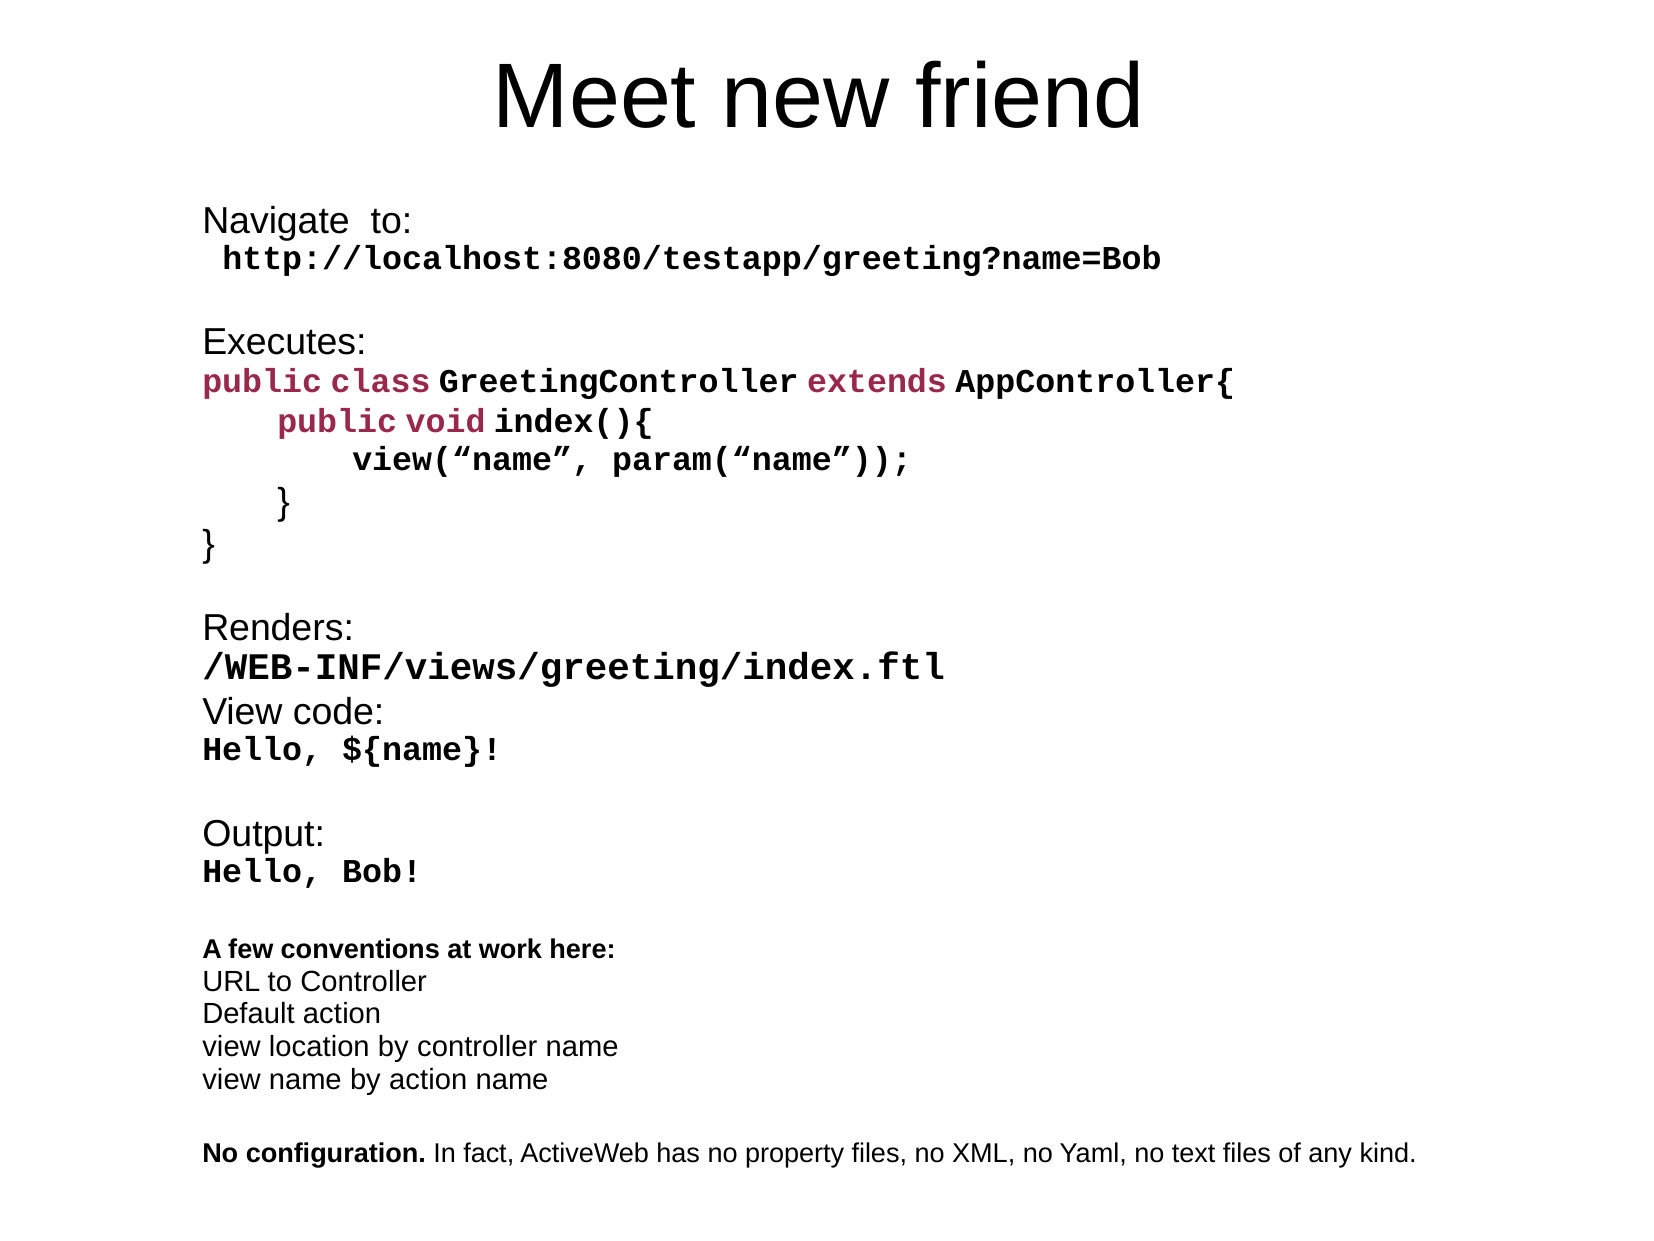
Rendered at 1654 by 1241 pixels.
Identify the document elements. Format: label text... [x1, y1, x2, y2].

text_box Navigate to: http://localhost:8080/testapp/greeting?name=Bob Executes: public class GreetingController extends AppController{ public void index(){ view(“name”, param(“name”)); } } Renders: /WEB-INF/views/greeting/index.ftl View code: Hello, ${name}! Output: Hello, Bob! A few conventions at work here: URL to Controller Default action view location by controller name view name by action name No configuration. In fact, ActiveWeb has no property files, no XML, no Yaml, no text files of any kind. [187, 150, 1576, 1176]
title Meet new friend [75, 0, 1564, 193]
